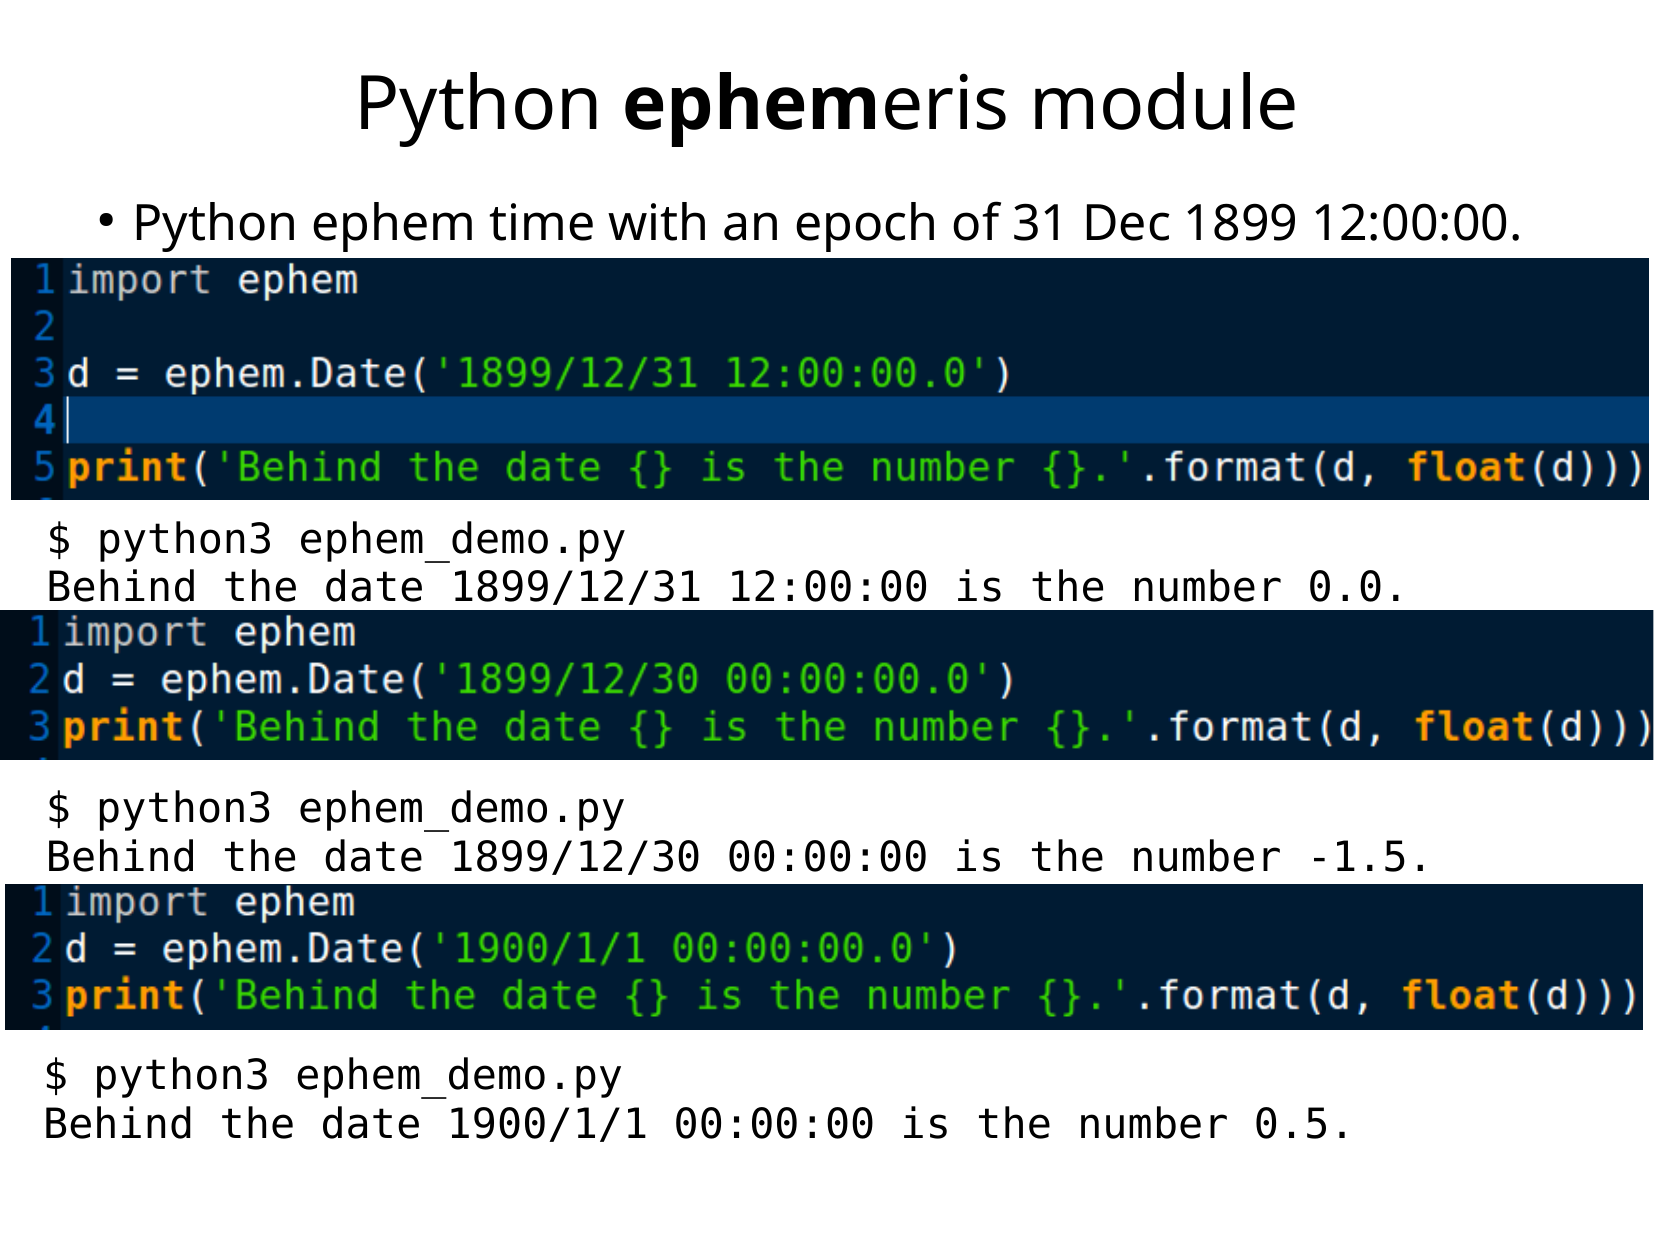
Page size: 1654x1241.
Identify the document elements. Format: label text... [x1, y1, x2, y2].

picture [11, 258, 1649, 500]
title Python ephemeris module [82, 49, 1571, 151]
text_box $ python3 ephem_demo.py Behind the date 1899/12/31 12:00:00 is the number 0.0. [31, 507, 1627, 610]
subtitle Python ephem time with an epoch of 31 Dec 1899 12:00:00. . [97, 138, 1586, 258]
picture [0, 610, 1654, 761]
text_box $ python3 ephem_demo.py Behind the date 1899/12/30 00:00:00 is the number -1.5. [31, 776, 1626, 884]
text_box $ python3 ephem_demo.py Behind the date 1900/1/1 00:00:00 is the number 0.5. [28, 1043, 1623, 1190]
picture [5, 884, 1643, 1031]
